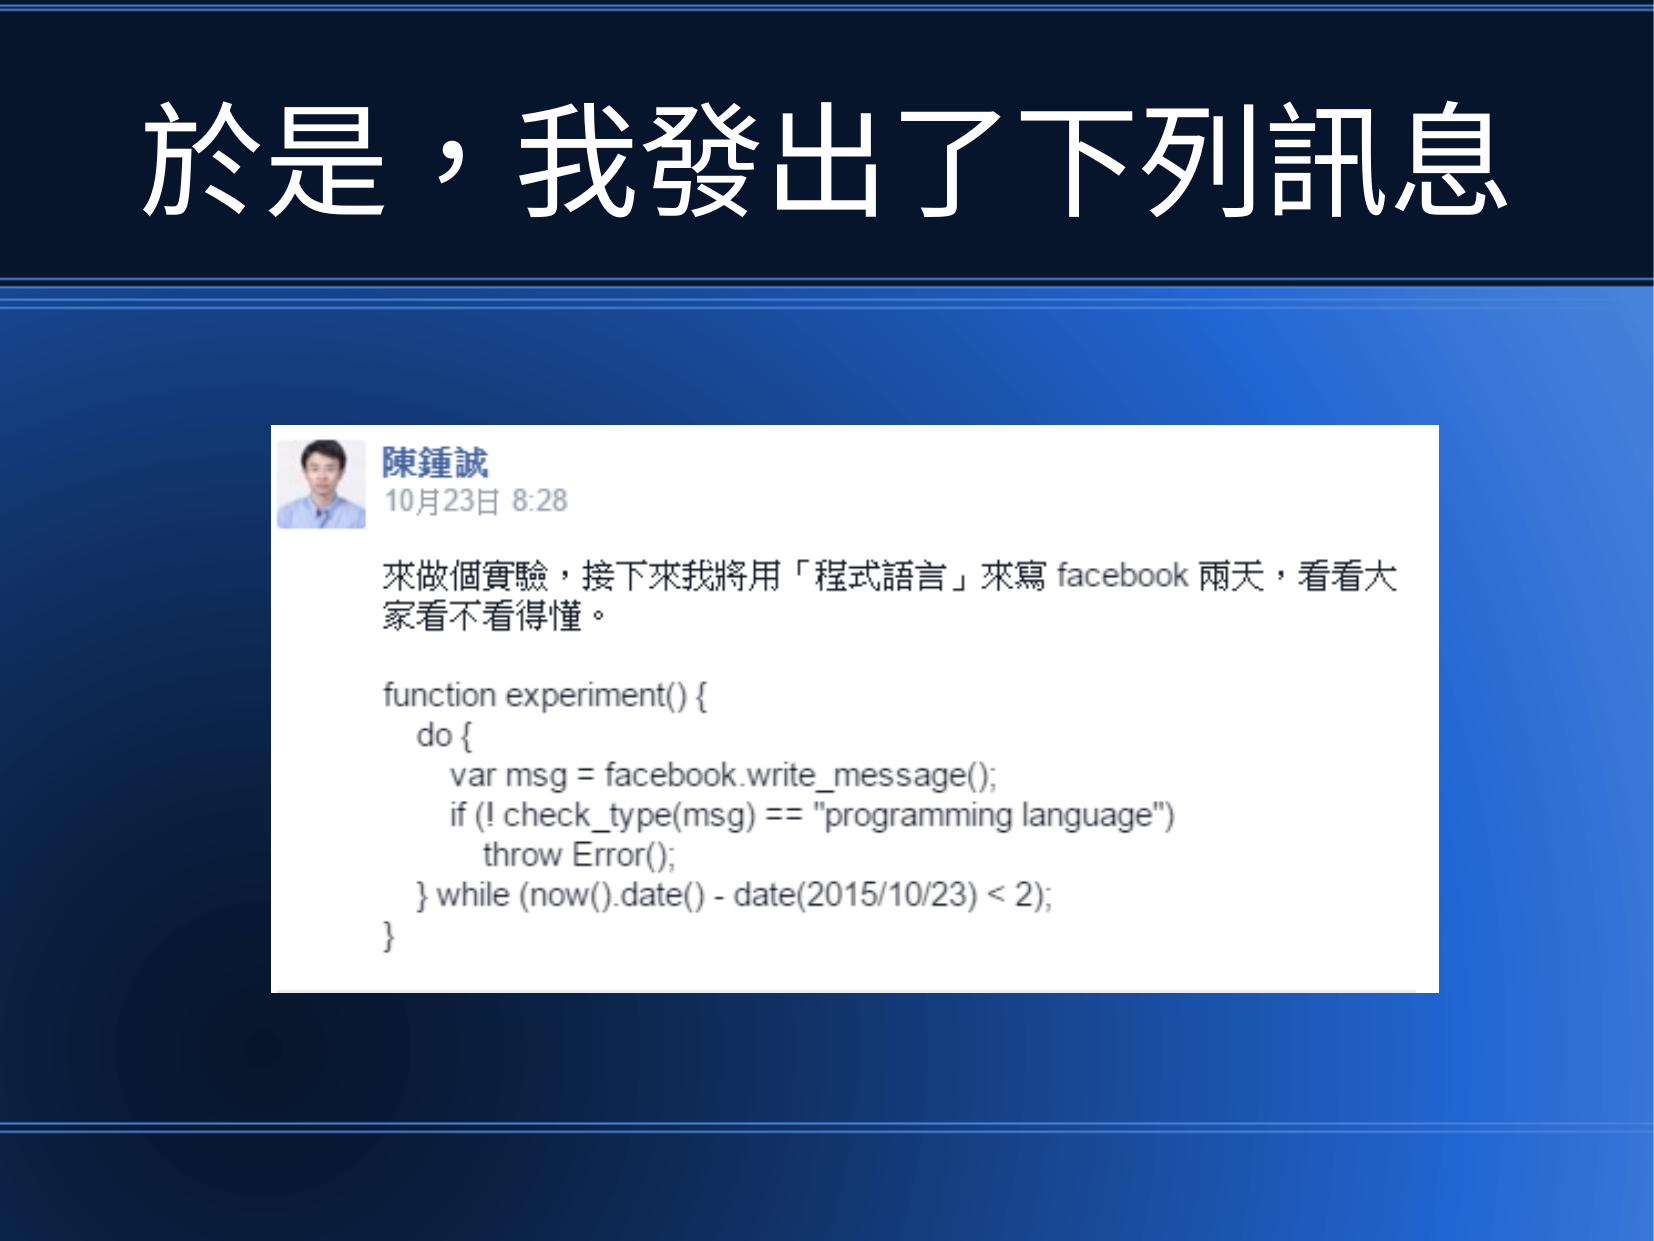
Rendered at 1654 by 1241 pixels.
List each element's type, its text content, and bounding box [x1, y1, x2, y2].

title 於是，我發出了下列訊息 [82, 49, 1571, 257]
picture [0, 0, 1654, 1241]
